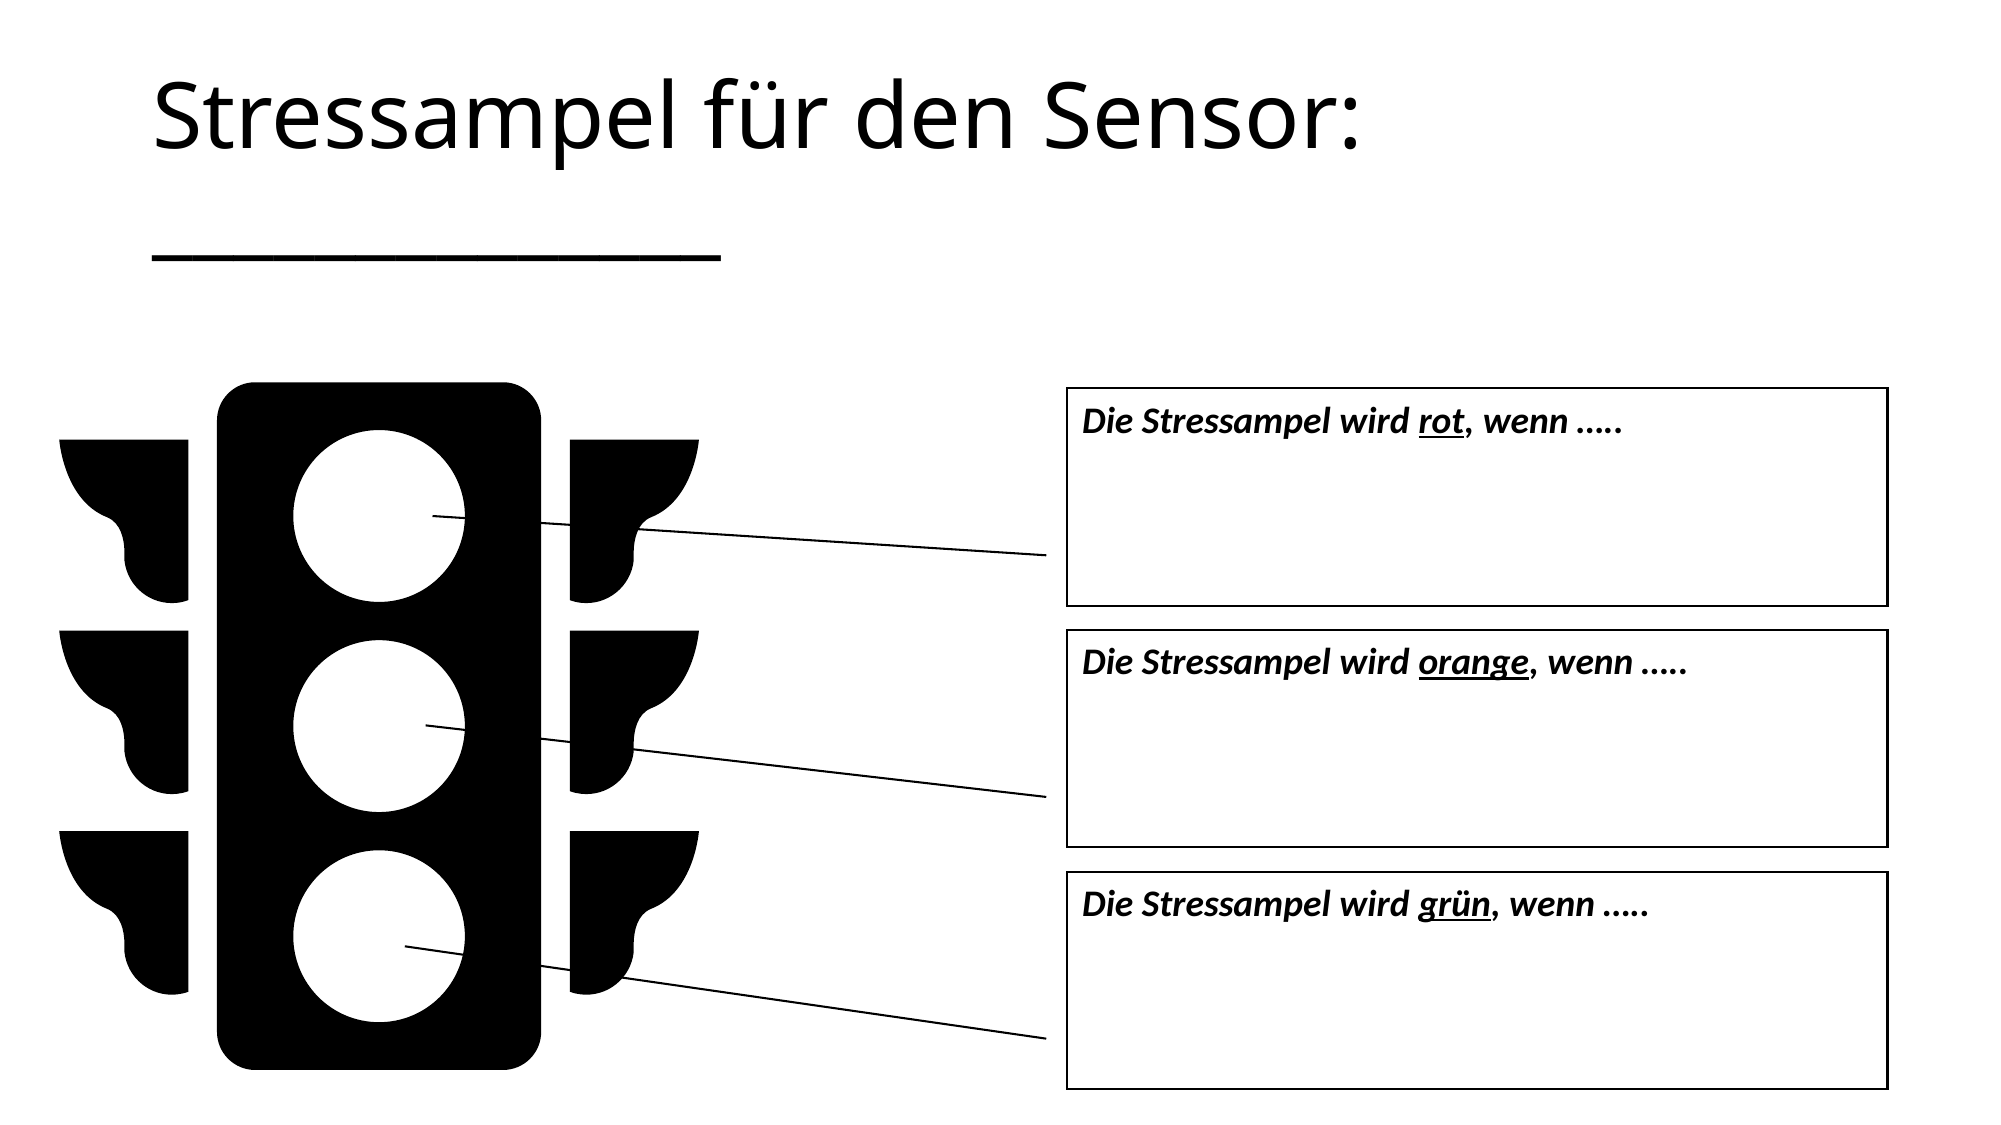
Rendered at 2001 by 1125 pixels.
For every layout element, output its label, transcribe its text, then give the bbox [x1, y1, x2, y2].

text_box Die Stressampel wird orange, wenn ….. [1067, 630, 1888, 847]
picture [43, 360, 711, 1092]
title Stressampel für den Sensor: ______________ [137, 59, 1863, 278]
text_box Die Stressampel wird grün, wenn ….. [1067, 872, 1888, 1089]
text_box Die Stressampel wird rot, wenn ….. [1067, 388, 1888, 606]
